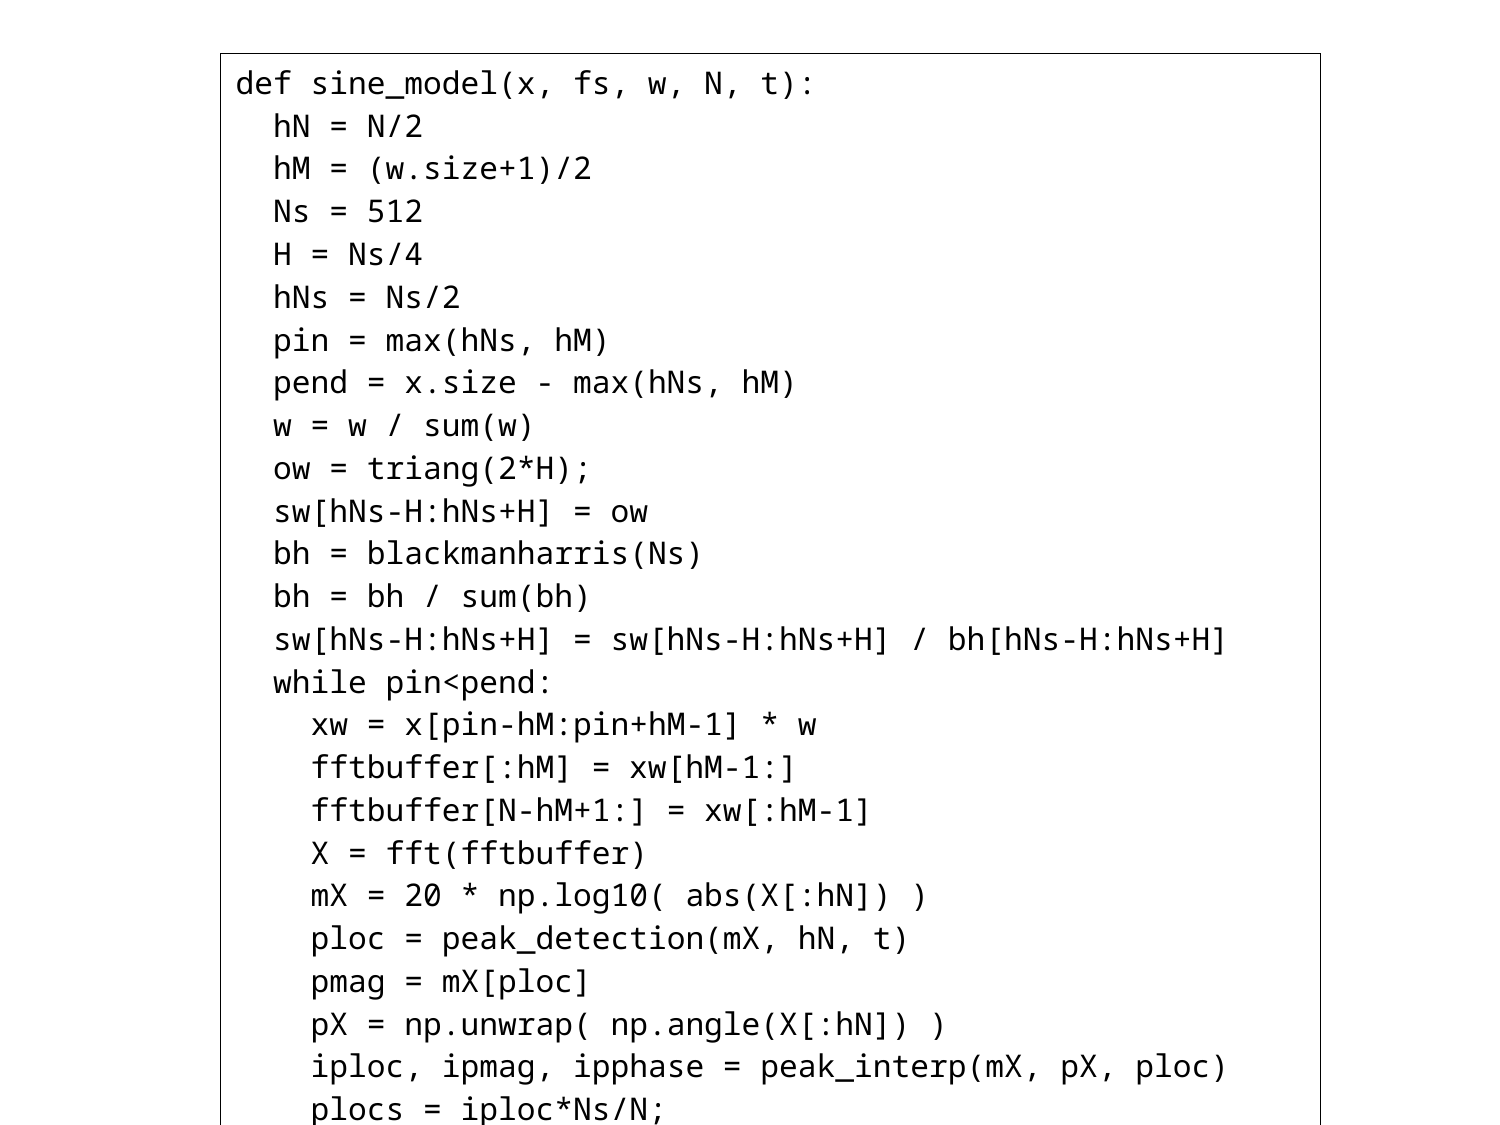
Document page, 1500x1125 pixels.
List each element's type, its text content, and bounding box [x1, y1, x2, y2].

text_box def sine_model(x, fs, w, N, t): hN = N/2 hM = (w.size+1)/2 Ns = 512 H = Ns/4 hNs = Ns/2 pin = max(hNs, hM) pend = x.size - max(hNs, hM) w = w / sum(w) ow = triang(2*H); sw[hNs-H:hNs+H] = ow bh = blackmanharris(Ns) bh = bh / sum(bh) sw[hNs-H:hNs+H] = sw[hNs-H:hNs+H] / bh[hNs-H:hNs+H] while pin<pend: xw = x[pin-hM:pin+hM-1] * w fftbuffer[:hM] = xw[hM-1:] fftbuffer[N-hM+1:] = xw[:hM-1] X = fft(fftbuffer) mX = 20 * np.log10( abs(X[:hN]) ) ploc = peak_detection(mX, hN, t) pmag = mX[ploc] pX = np.unwrap( np.angle(X[:hN]) ) iploc, ipmag, ipphase = peak_interp(mX, pX, ploc) plocs = iploc*Ns/N; Y = genspecsines(plocs, ipmag, ipphase, Ns) fftbuffer = np.real( ifft(Y) ) yw[:hNs-1] = fftbuffer[hNs+1:] yw[hNs-1:] = fftbuffer[:hNs+1] y[pin-hNs:pin+hNs] += sw*yw pin += H return y [220, 53, 1321, 1069]
